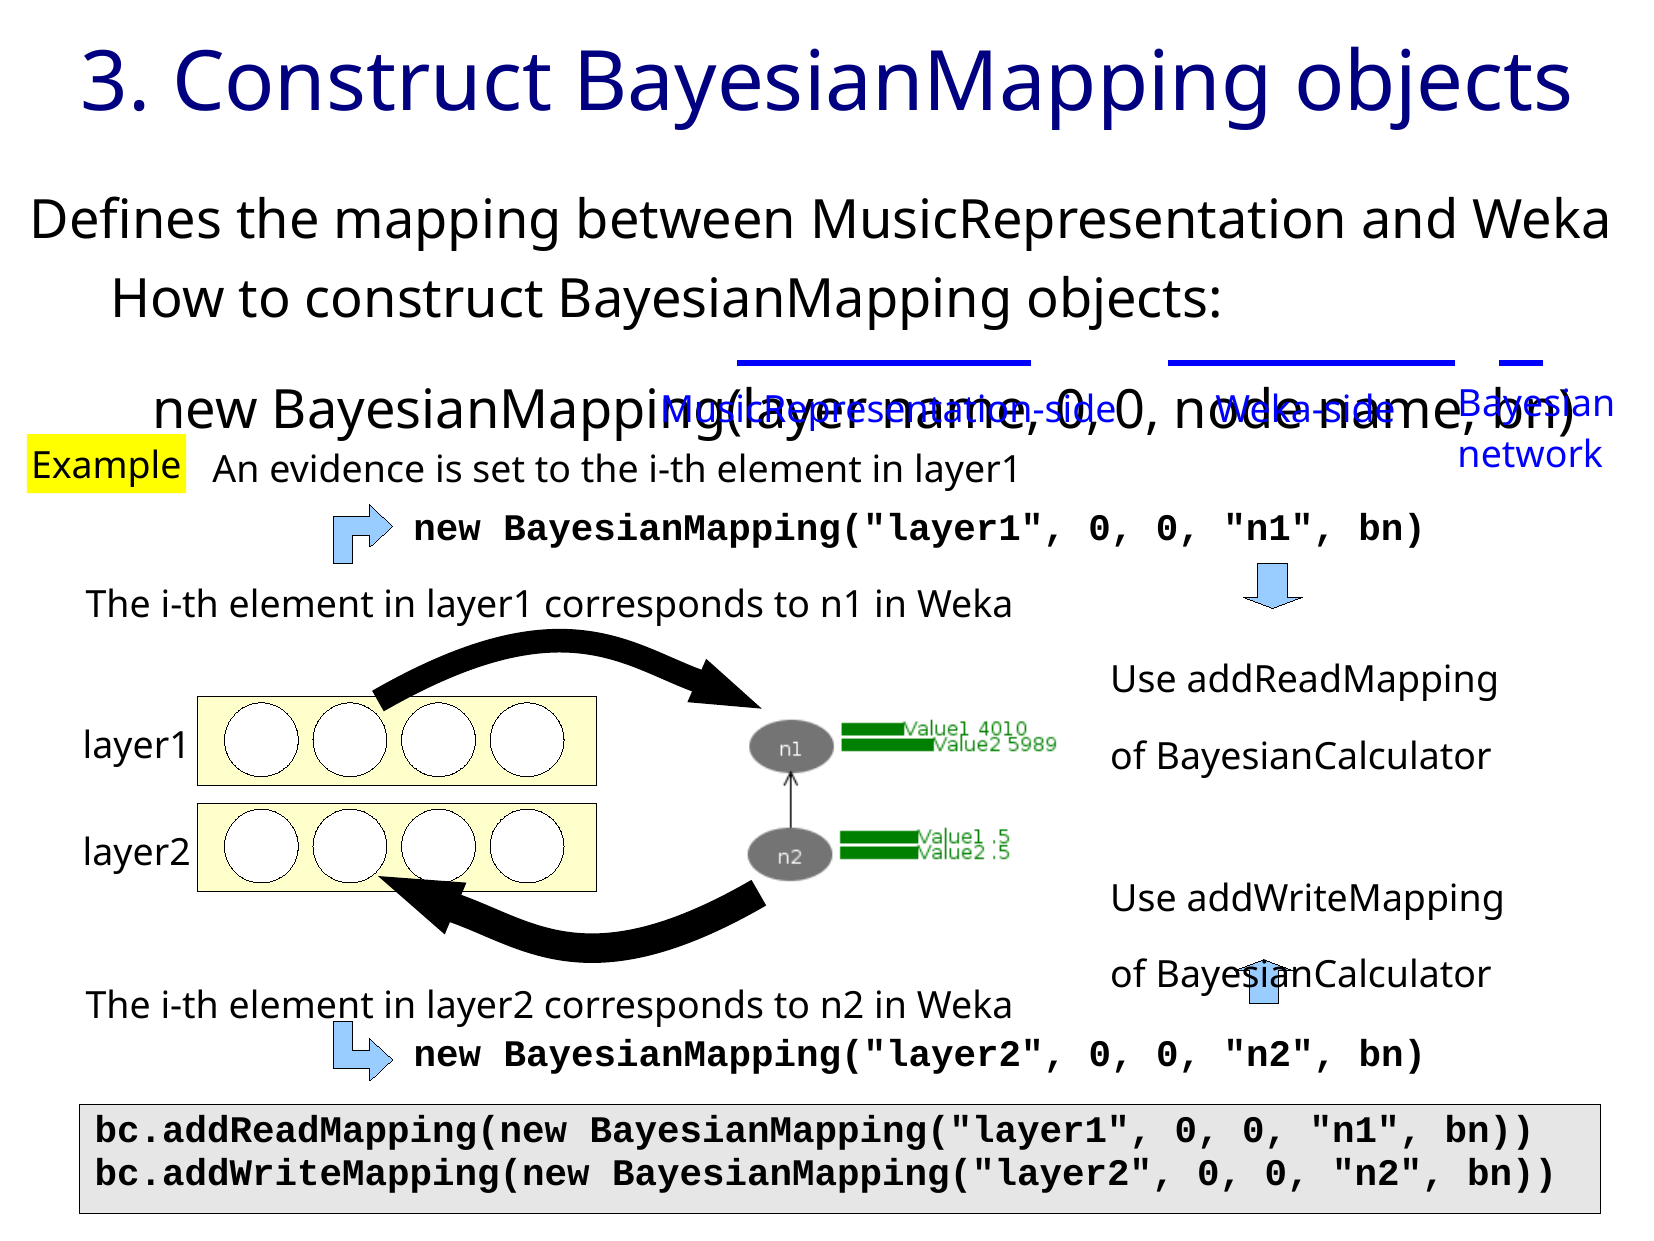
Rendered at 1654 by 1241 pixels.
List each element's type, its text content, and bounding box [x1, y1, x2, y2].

text_box [333, 1021, 393, 1081]
picture [715, 667, 1058, 913]
text_box [1237, 959, 1293, 1004]
text_box bc.addReadMapping(new BayesianMapping("layer1", 0, 0, "n1", bn)) bc.addWriteMapping(new BayesianMapping("layer2", 0, 0, "n2", bn)) [79, 1104, 1601, 1214]
text_box [197, 696, 597, 786]
text_box new BayesianMapping("layer1", 0, 0, "n1", bn) [398, 501, 1441, 560]
text_box Example [26, 434, 187, 494]
text_box new BayesianMapping("layer2", 0, 0, "n2", bn) [398, 1027, 1441, 1085]
text_box How to construct BayesianMapping objects: new BayesianMapping(layer name, 0, 0, node name, bn) [43, 215, 1610, 377]
text_box Defines the mapping between MusicRepresentation and Weka [14, 135, 1654, 214]
text_box An evidence is set to the i-th element in layer1 [197, 435, 1041, 491]
text_box The i-th element in layer1 corresponds to n1 in Weka [70, 569, 1033, 625]
text_box Weka-side [1200, 374, 1413, 431]
text_box [333, 504, 393, 564]
text_box MusicRepresentation-side [645, 374, 1133, 431]
text_box Use addReadMapping of BayesianCalculator [1095, 620, 1514, 736]
text_box [1243, 563, 1303, 609]
title 3. Construct BayesianMapping objects [64, 15, 1591, 135]
text_box layer1 [67, 711, 206, 767]
text_box The i-th element in layer2 corresponds to n2 in Weka [70, 971, 1033, 1027]
text_box layer2 [67, 817, 206, 874]
text_box Bayesian network [1442, 369, 1629, 465]
text_box Use addWriteMapping of BayesianCalculator [1095, 838, 1518, 955]
text_box [197, 803, 597, 892]
